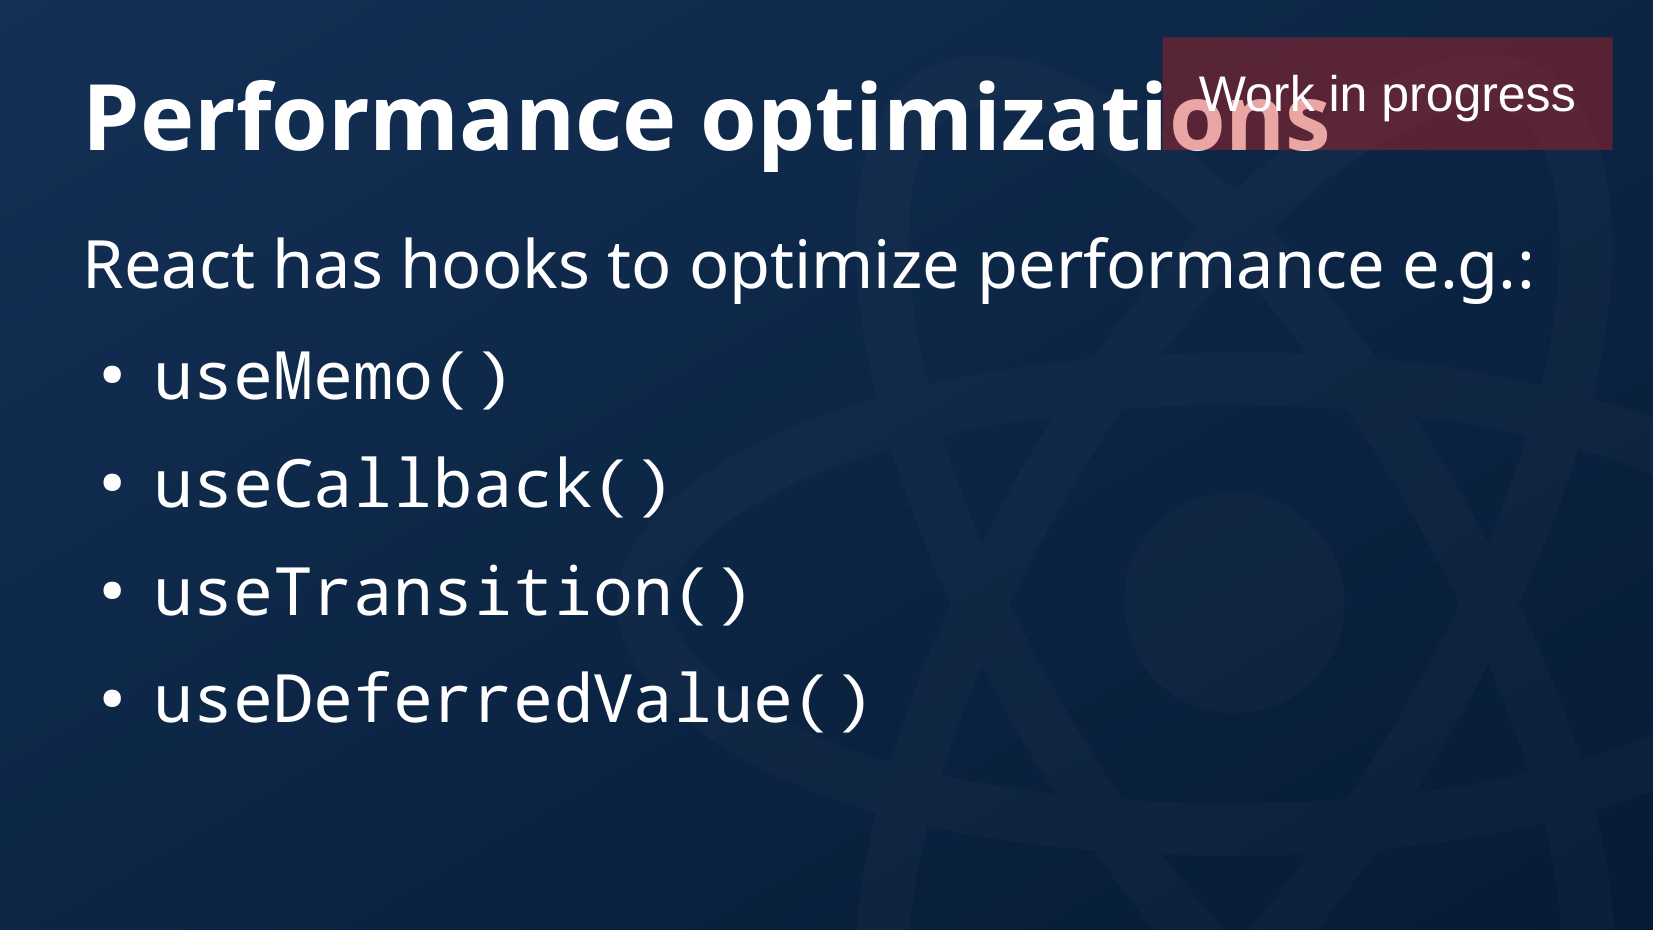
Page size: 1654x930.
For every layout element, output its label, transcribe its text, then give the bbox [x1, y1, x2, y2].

text_box Work in progress [1162, 37, 1613, 150]
title Performance optimizations [82, 37, 1571, 193]
list React has hooks to optimize performance e.g.: useMemo() useCallback() useTransition() useDeferredValue() [82, 217, 1571, 757]
